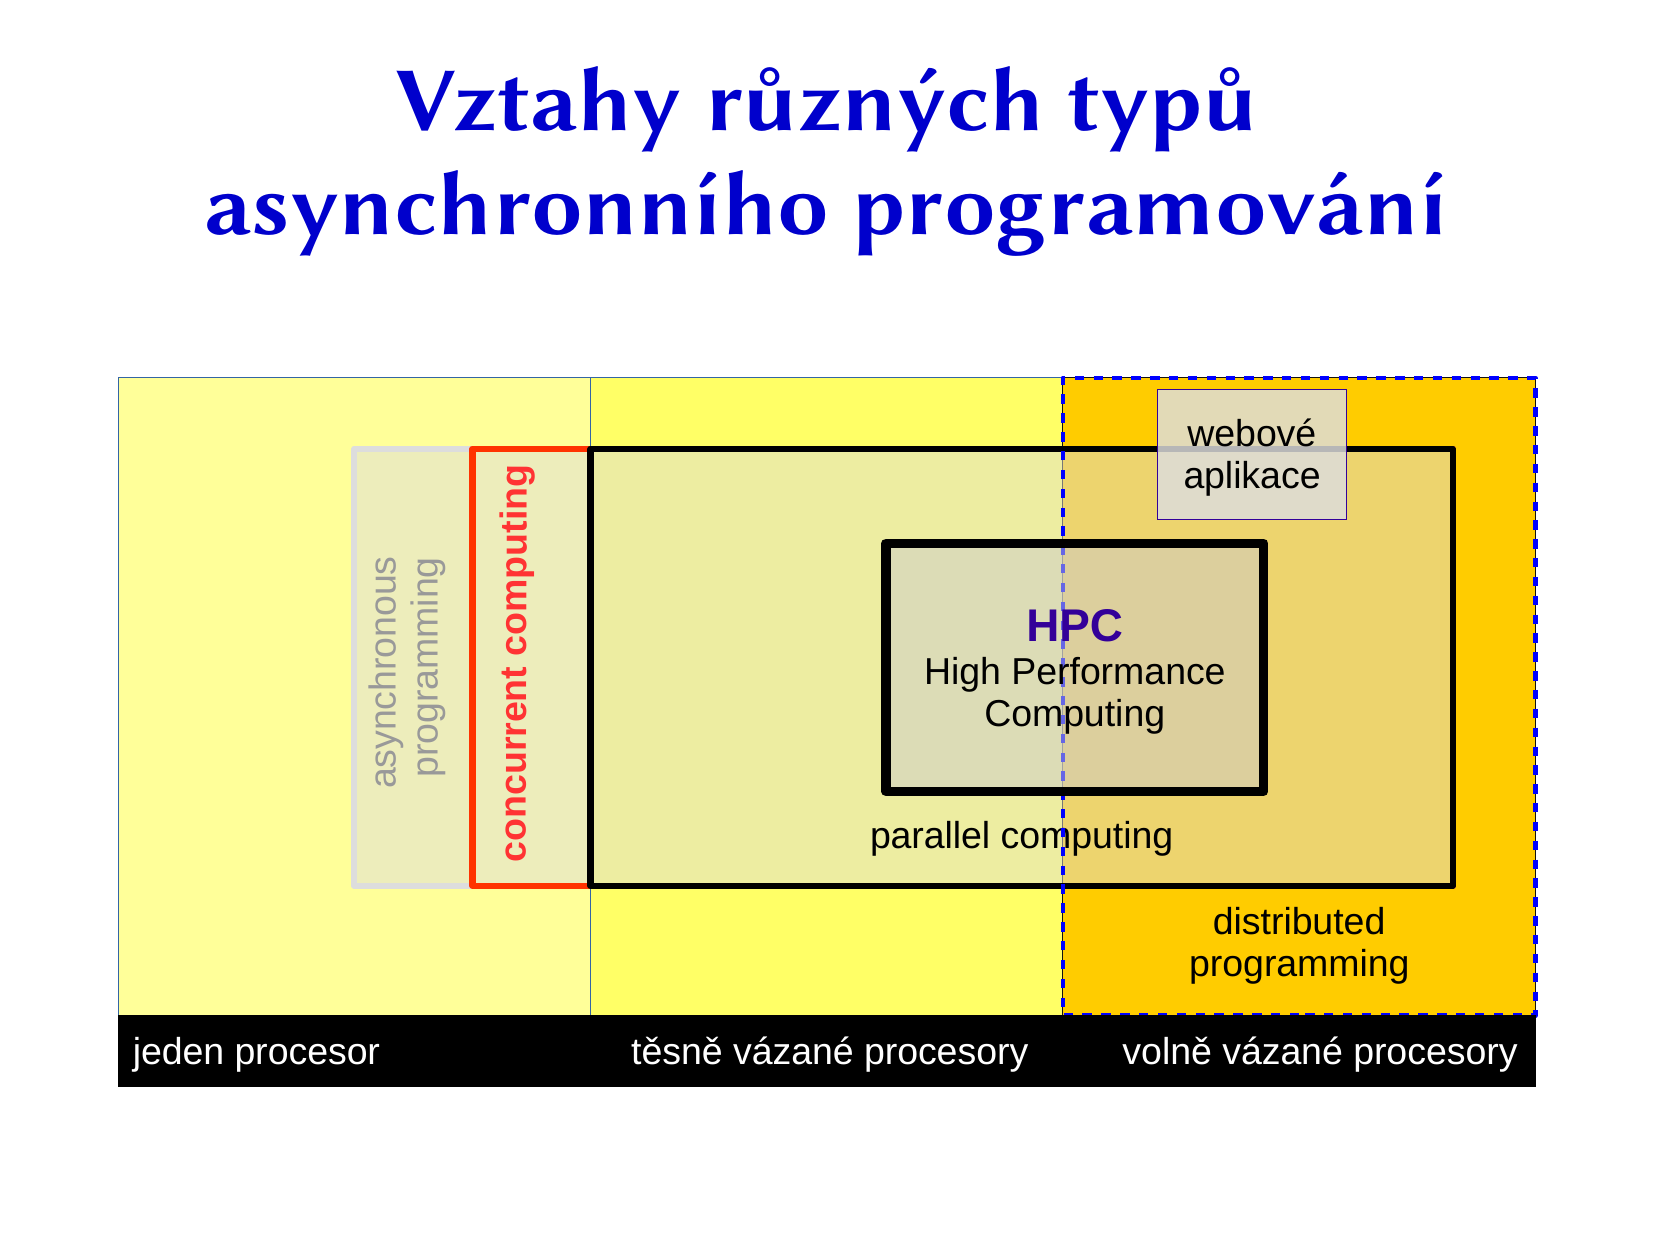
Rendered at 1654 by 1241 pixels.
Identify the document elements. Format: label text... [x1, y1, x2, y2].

text_box asynchronous programming [354, 407, 461, 928]
text_box distributed programming [1062, 377, 1536, 1015]
title Vztahy různých typů asynchronního programování [82, 47, 1571, 259]
text_box concurrent computing [484, 448, 543, 877]
text_box parallel computing [590, 448, 1453, 886]
text_box webové aplikace [1157, 389, 1347, 520]
text_box [118, 377, 1062, 1015]
text_box HPC High Performance Computing [885, 543, 1264, 792]
text_box [476, 452, 590, 883]
text_box jeden procesor těsně vázané procesory volně vázané procesory [118, 1015, 1536, 1087]
